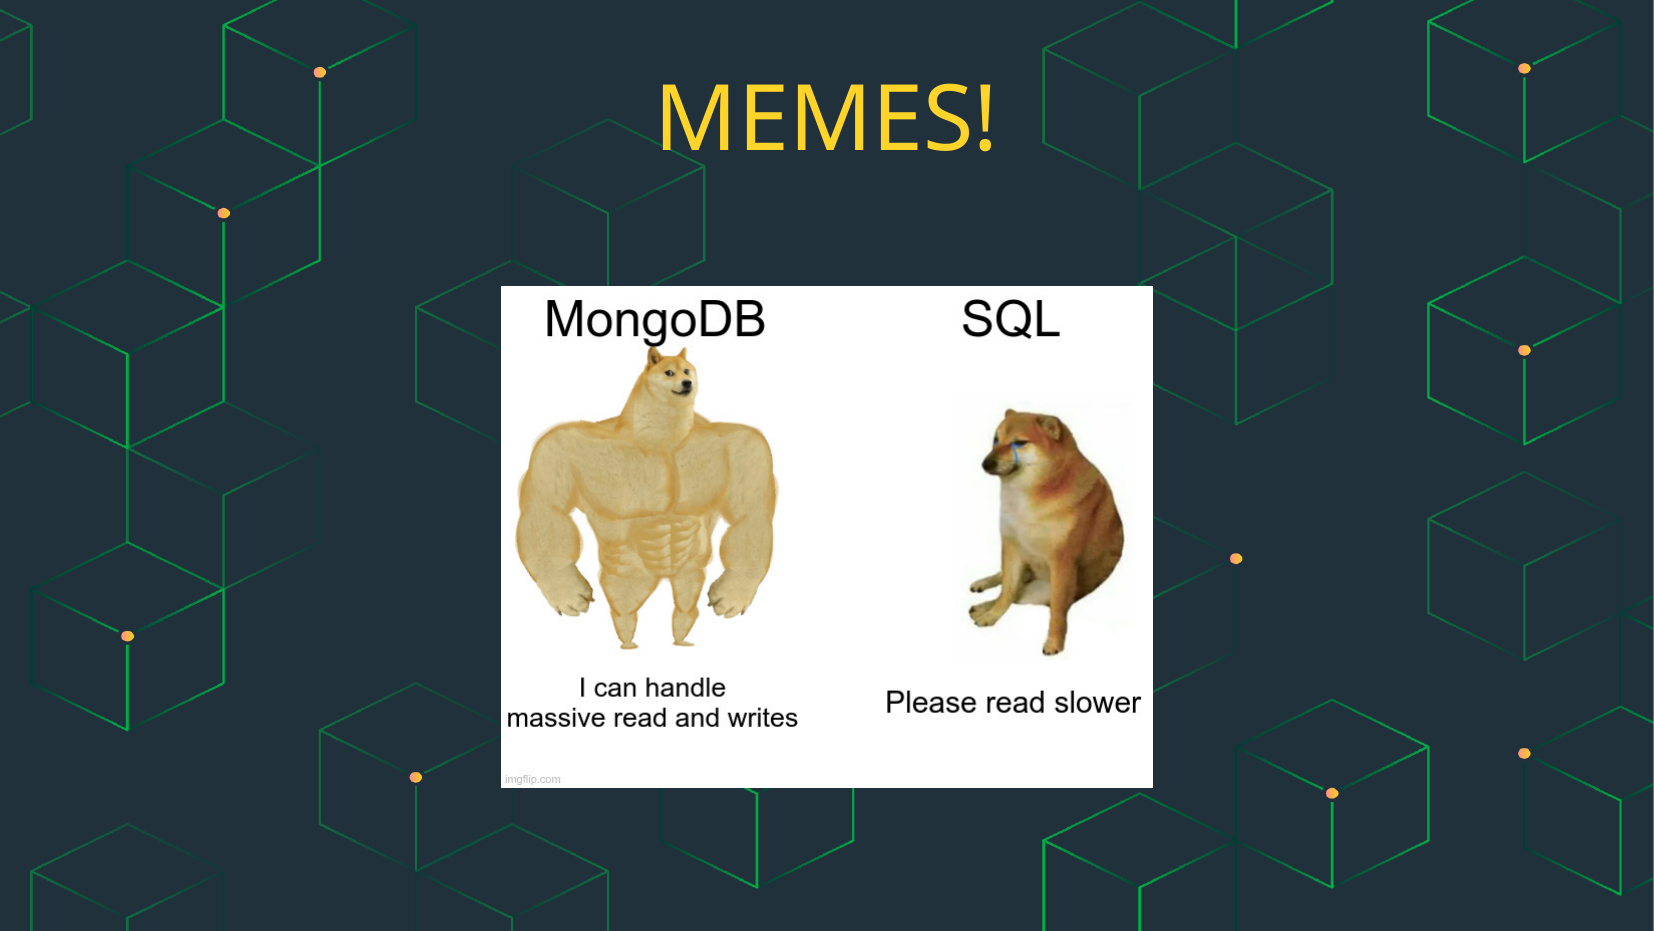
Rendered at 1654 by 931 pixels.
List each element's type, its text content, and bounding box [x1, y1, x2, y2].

title MEMES! [82, 37, 1571, 193]
picture [0, 0, 1654, 931]
